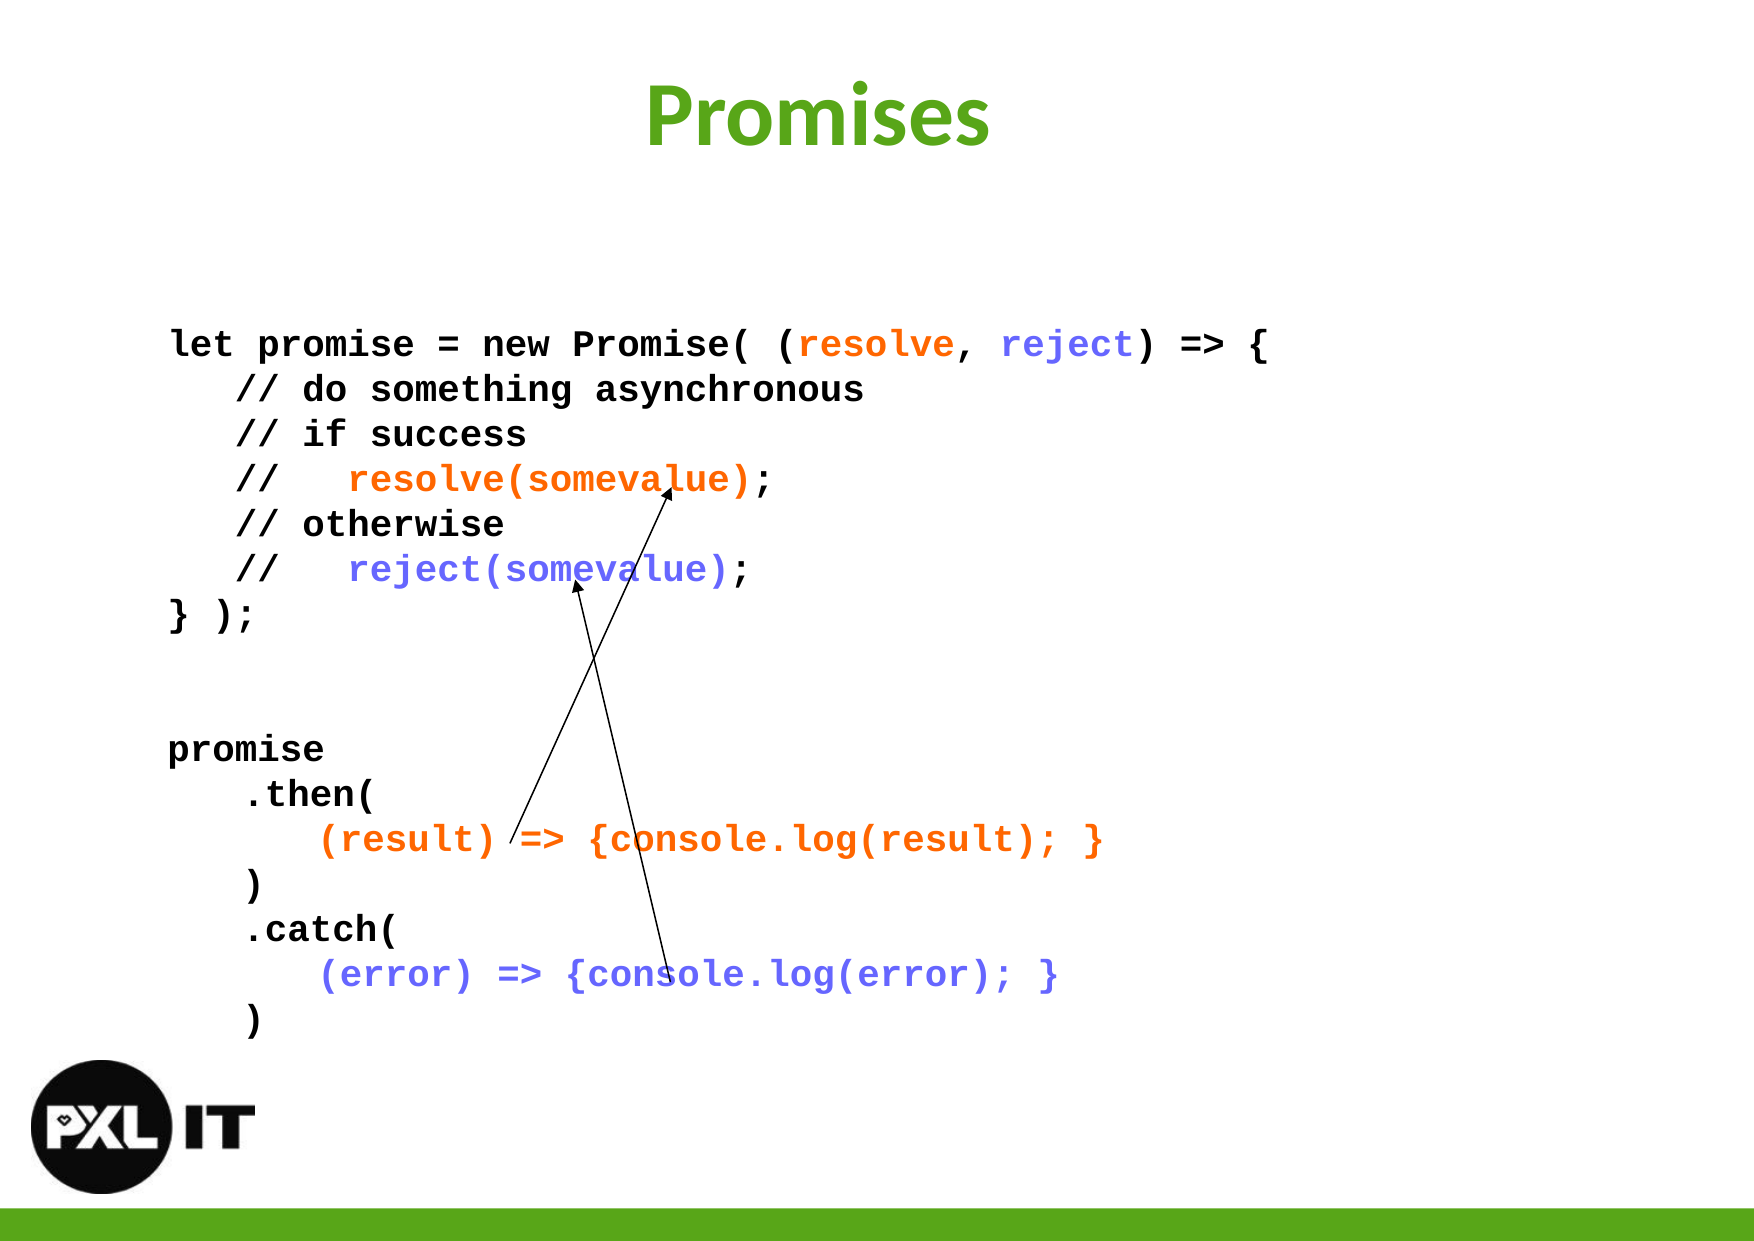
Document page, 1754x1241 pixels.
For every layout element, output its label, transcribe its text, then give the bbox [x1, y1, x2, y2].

picture [31, 1060, 255, 1194]
text_box let promise = new Promise( (resolve, reject) => { // do something asynchronous // if success // resolve(somevalue); // otherwise // reject(somevalue); } ); promise .then( (result) => {console.log(result); } ) .catch( (error) => {console.log(error); } ) [152, 311, 1512, 1122]
text_box Promises [0, 40, 1687, 179]
